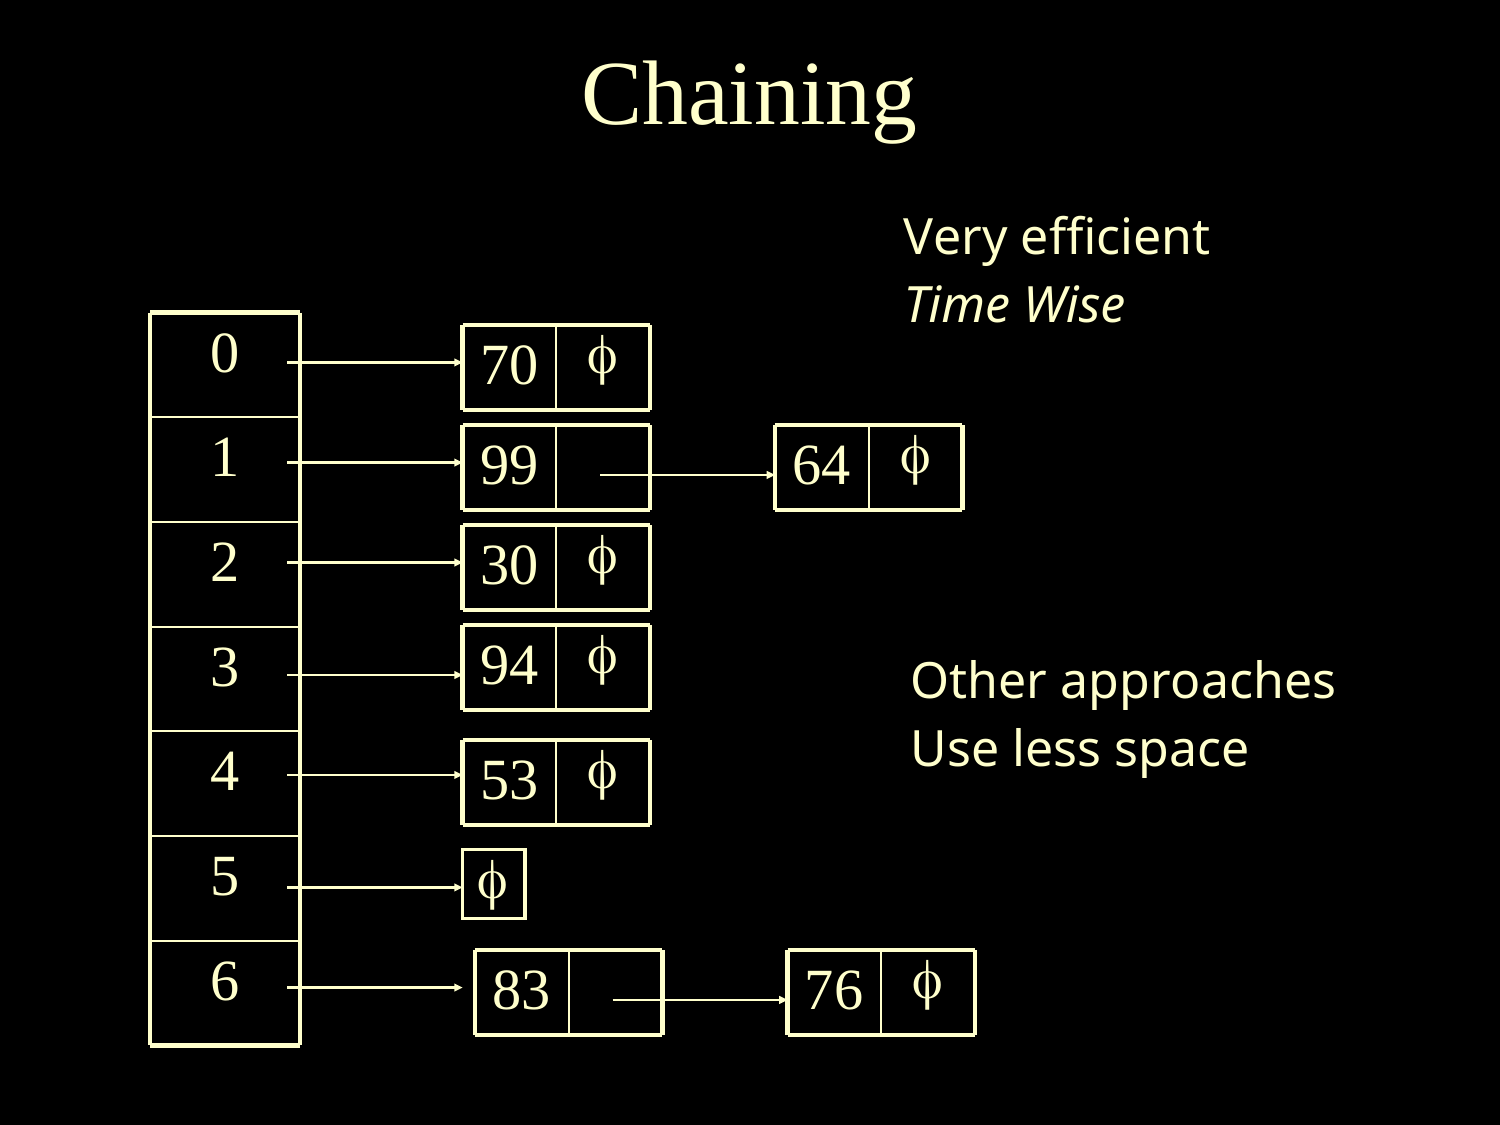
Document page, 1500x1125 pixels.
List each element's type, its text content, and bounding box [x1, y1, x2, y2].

text_box 99 [465, 427, 555, 508]
text_box 6 [152, 942, 298, 1043]
title Chaining [21, 35, 1479, 153]
text_box 3 [152, 628, 298, 730]
text_box  [882, 952, 973, 1033]
text_box  [462, 849, 526, 919]
text_box 30 [465, 527, 555, 608]
text_box 94 [465, 627, 555, 708]
text_box  [557, 527, 648, 608]
text_box 64 [777, 427, 868, 508]
text_box Very efficient Time Wise [888, 192, 1226, 345]
text_box 2 [152, 523, 298, 626]
text_box 70 [465, 327, 555, 408]
text_box  [557, 627, 648, 708]
text_box 0 [152, 315, 298, 416]
text_box 83 [477, 952, 568, 1033]
text_box 1 [152, 418, 298, 521]
text_box 76 [790, 952, 880, 1033]
text_box 5 [152, 837, 298, 940]
text_box  [557, 327, 648, 408]
text_box  [870, 427, 960, 508]
text_box  [557, 742, 648, 823]
text_box 53 [465, 742, 555, 823]
text_box Other approaches Use less space [896, 637, 1352, 790]
text_box 4 [152, 732, 298, 835]
